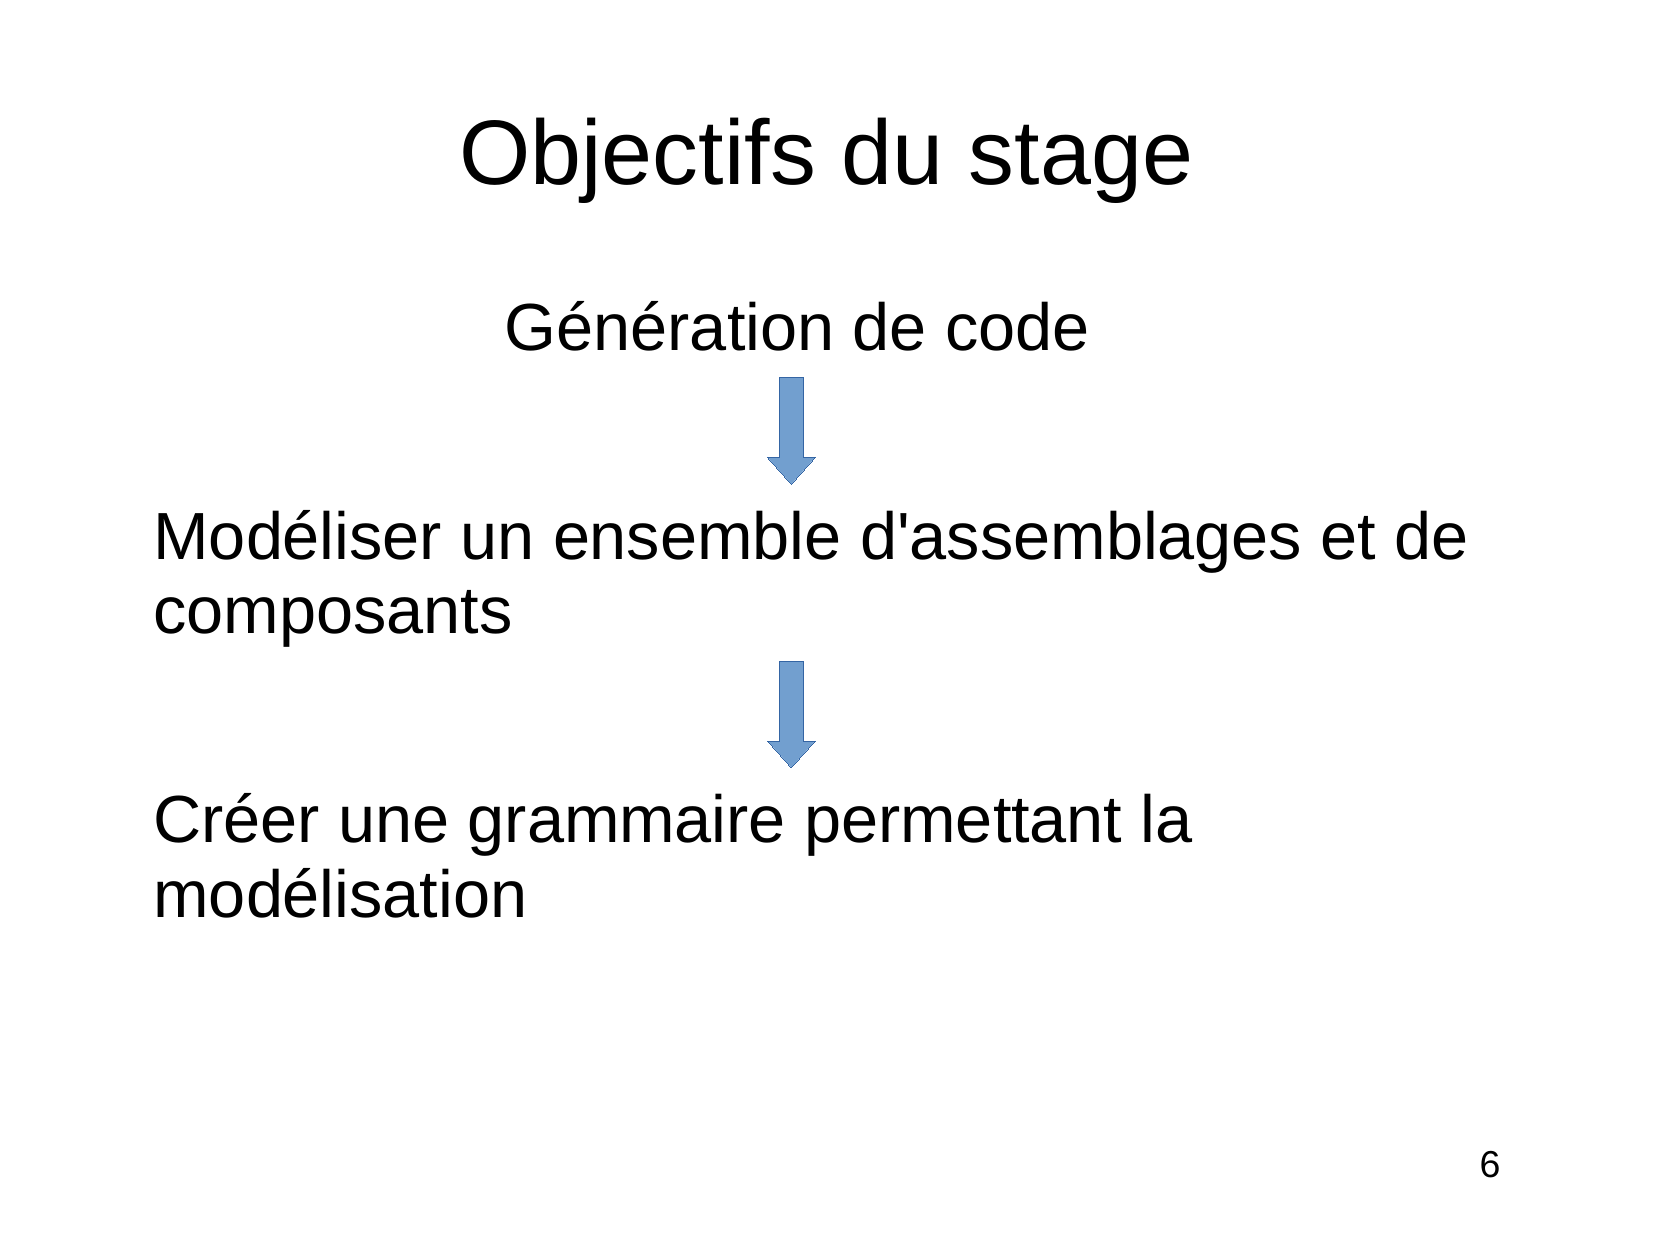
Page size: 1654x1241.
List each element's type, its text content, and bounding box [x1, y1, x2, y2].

list Génération de code Modéliser un ensemble d'assemblages et de composants Créer une grammaire permettant la modélisation [82, 290, 1571, 1010]
title Objectifs du stage [82, 49, 1571, 257]
text_box [767, 377, 816, 485]
text_box [767, 661, 816, 768]
